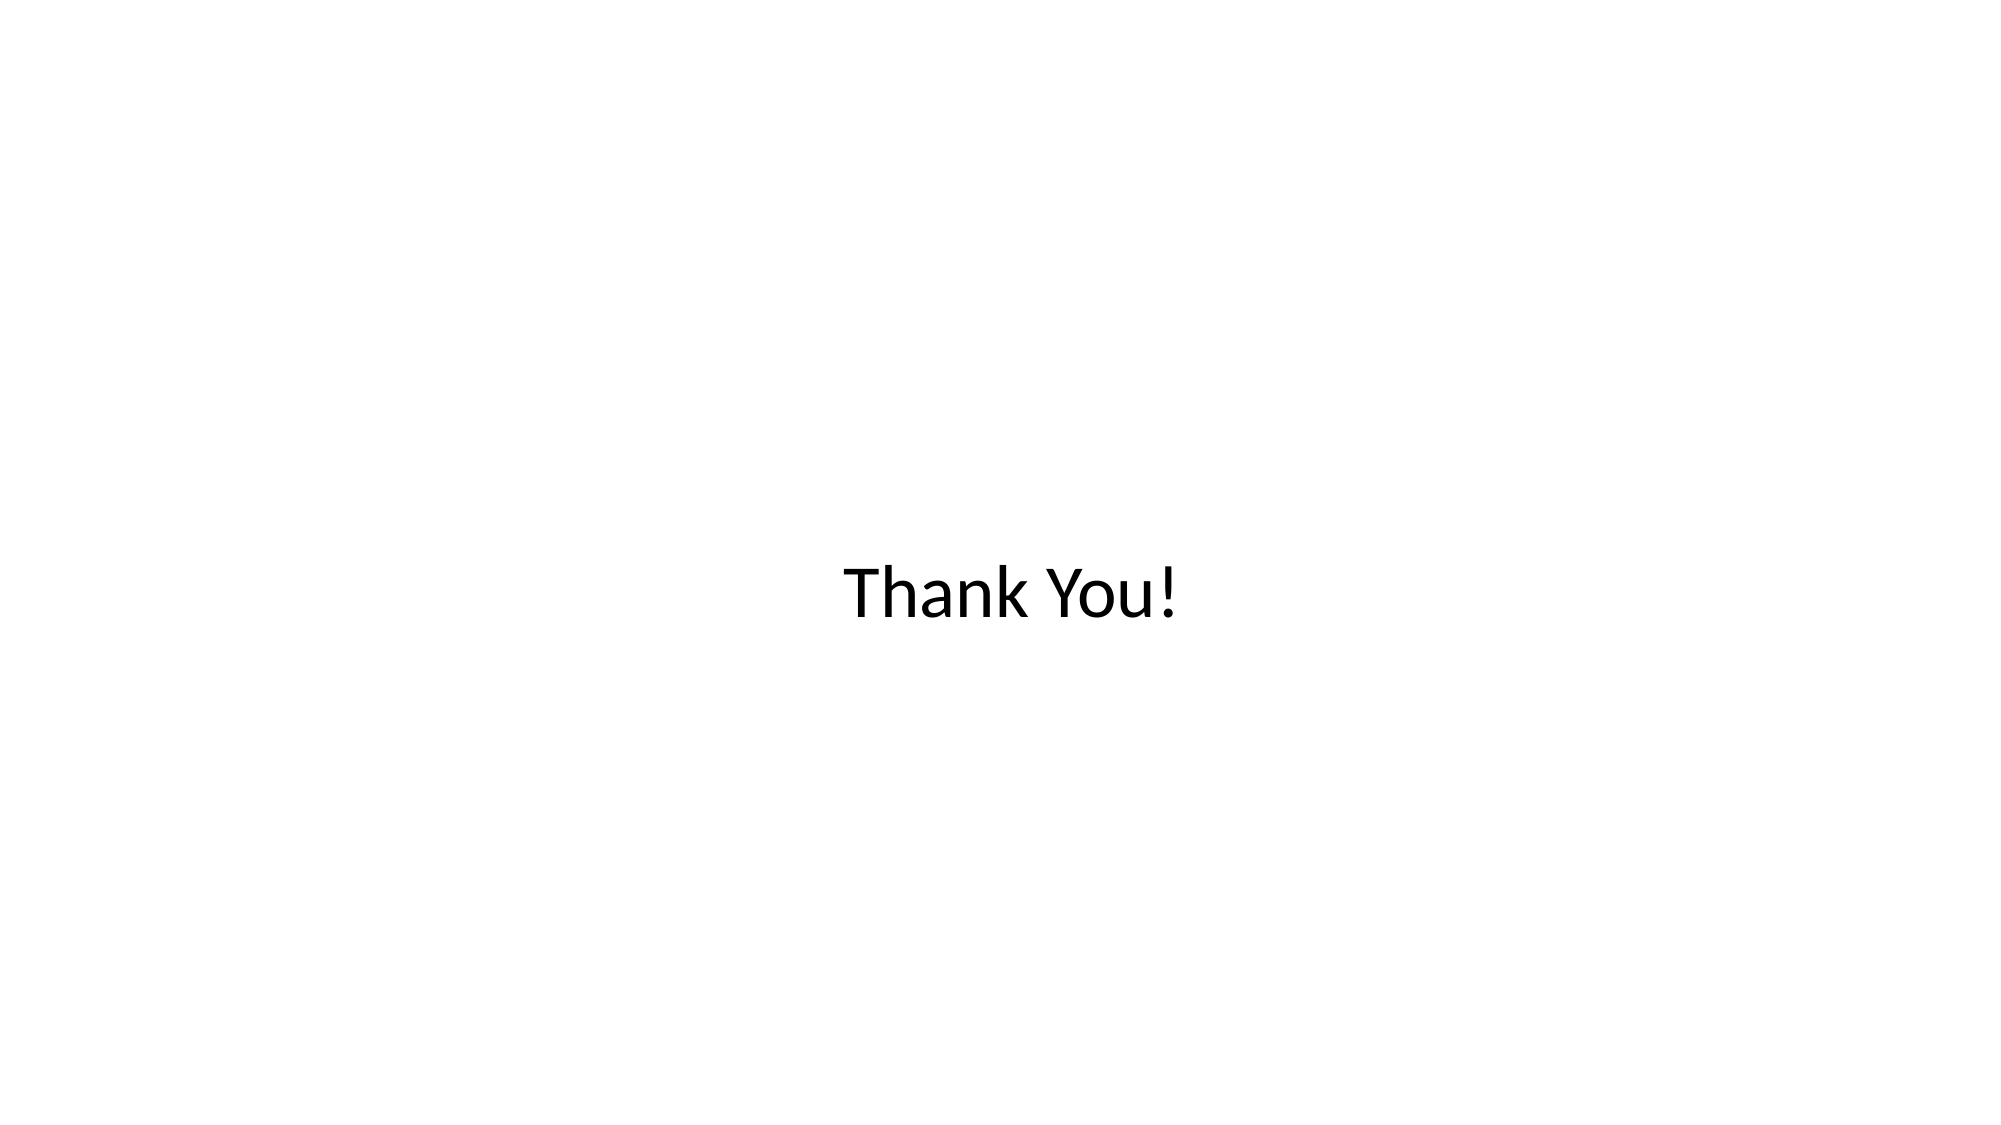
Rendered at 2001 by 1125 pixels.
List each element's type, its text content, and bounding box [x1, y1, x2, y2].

list Thank You! [150, 231, 1876, 946]
